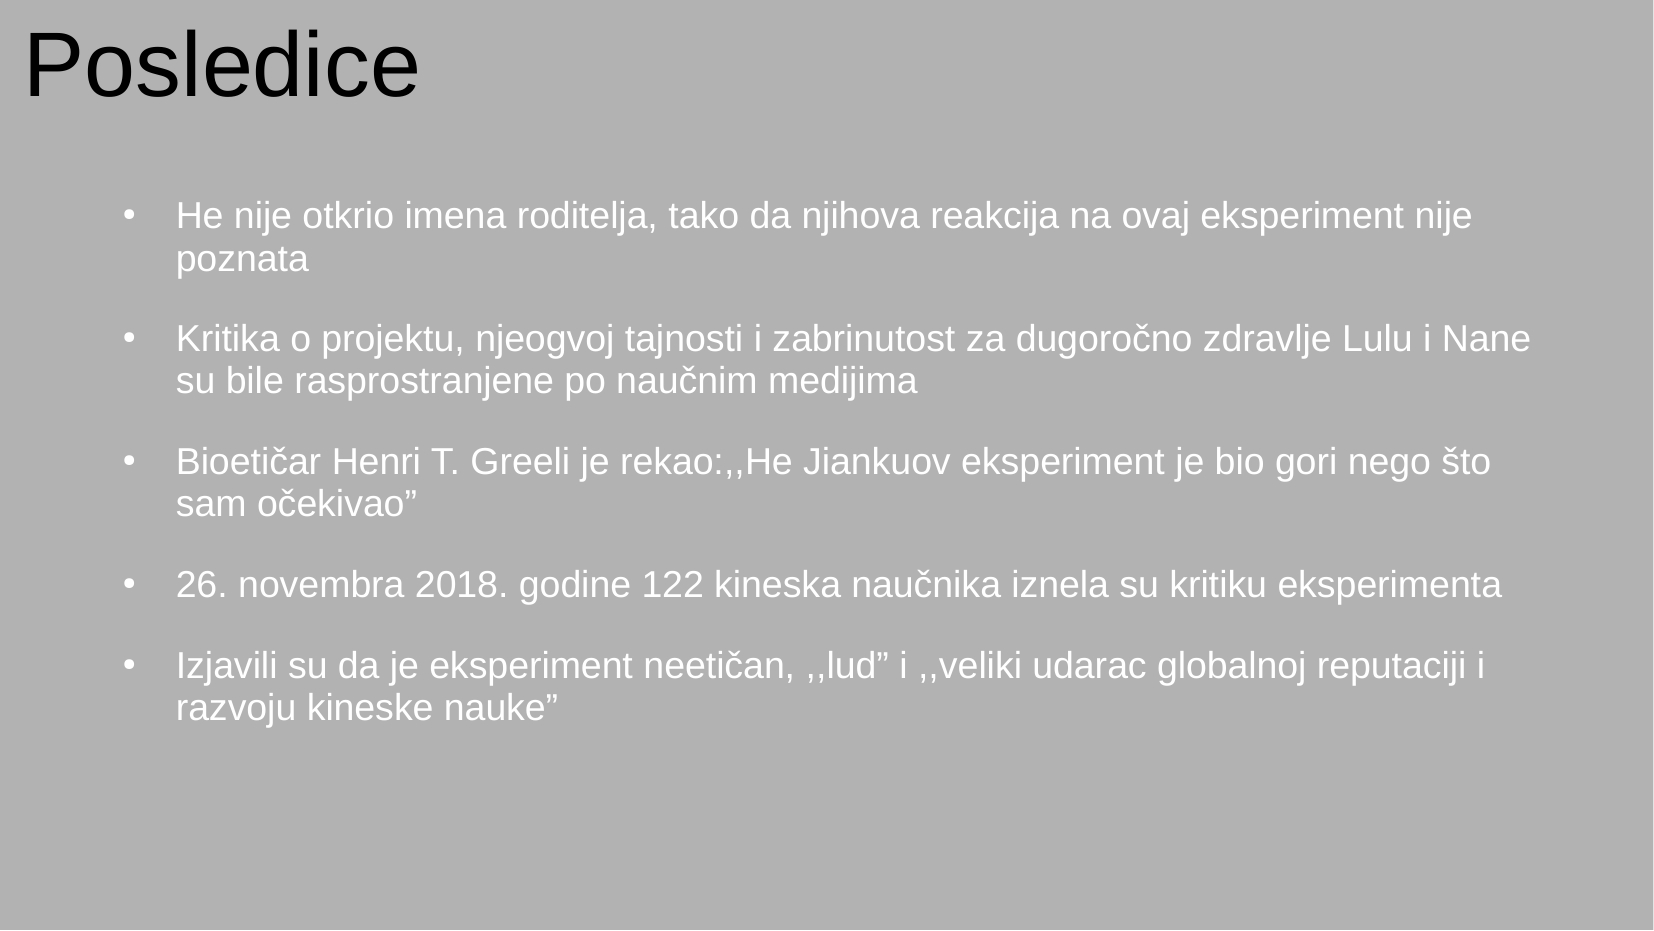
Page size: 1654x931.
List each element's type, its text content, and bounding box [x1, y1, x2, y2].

list He nije otkrio imena roditelja, tako da njihova reakcija na ovaj eksperiment nije poznata Kritika o projektu, njeogvoj tajnosti i zabrinutost za dugoročno zdravlje Lulu i Nane su bile rasprostranjene po naučnim medijima Bioetičar Henri T. Greeli je rekao:,,He Jiankuov eksperiment je bio gori nego što sam očekivao” 26. novembra 2018. godine 122 kineska naučnika iznela su kritiku eksperimenta Izjavili su da je eksperiment neetičan, ,,lud” i ,,veliki udarac globalnoj reputaciji i razvoju kineske nauke” [105, 195, 1561, 826]
title Posledice [23, 11, 1589, 119]
